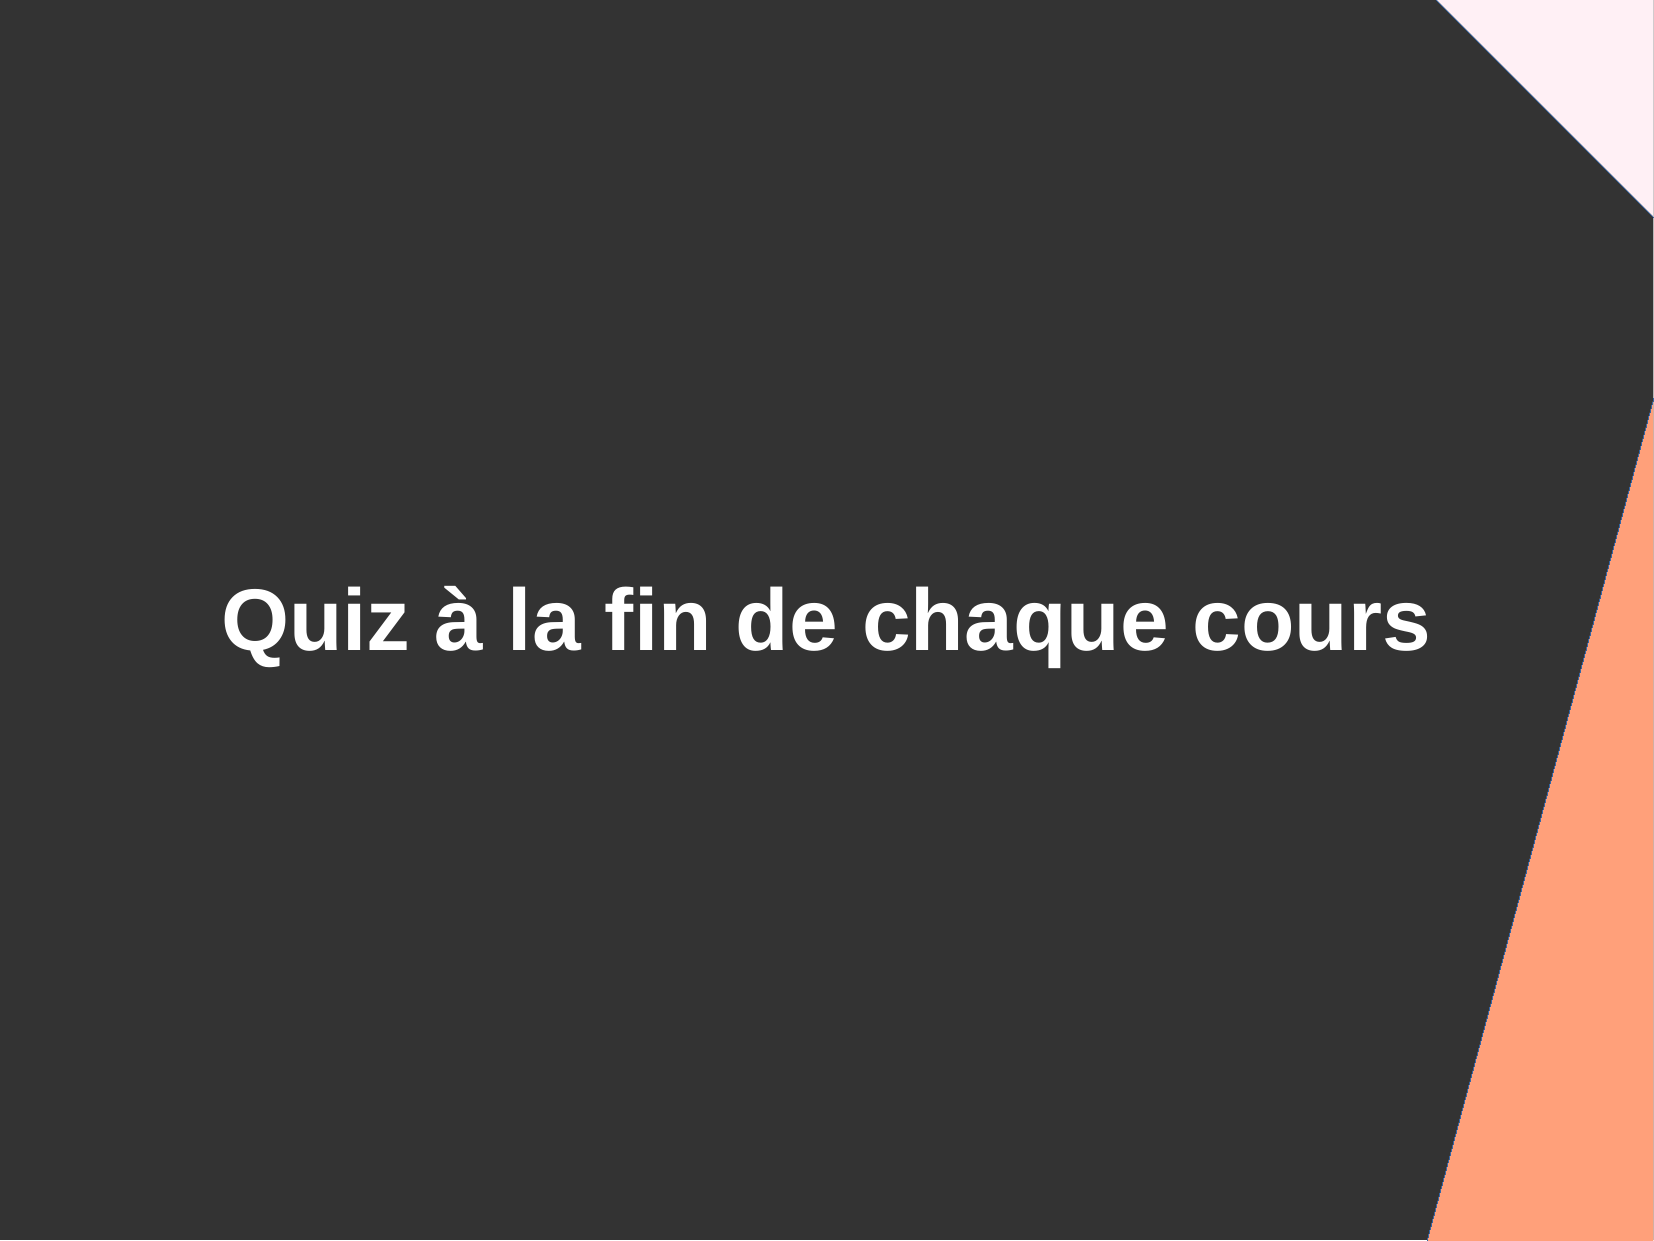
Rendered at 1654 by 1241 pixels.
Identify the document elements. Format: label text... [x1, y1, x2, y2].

title Quiz à la fin de chaque cours [31, 571, 1622, 669]
text_box [1436, 0, 1654, 218]
text_box [1427, 397, 1654, 1241]
